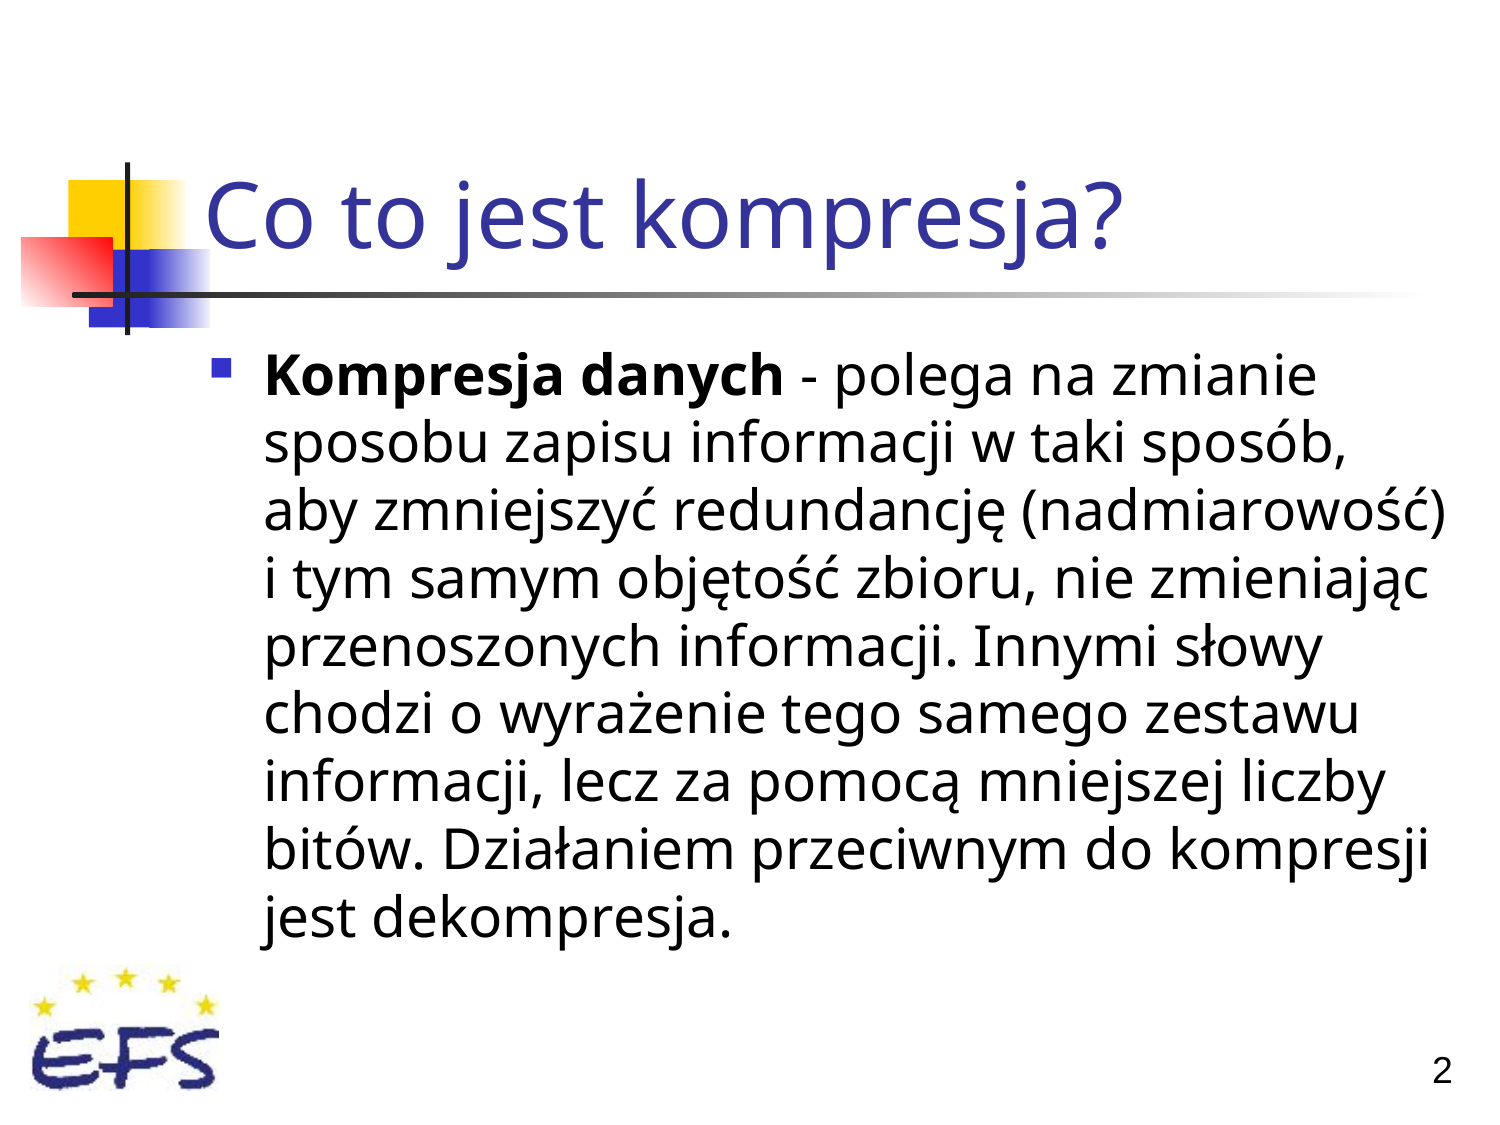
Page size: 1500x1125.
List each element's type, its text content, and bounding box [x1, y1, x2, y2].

picture [29, 964, 219, 1091]
title Co to jest kompresja? [188, 35, 1468, 276]
list Kompresja danych - polega na zmianie sposobu zapisu informacji w taki sposób, aby zmniejszyć redundancję (nadmiarowość) i tym samym objętość zbioru, nie zmieniając przenoszonych informacji. Innymi słowy chodzi o wyrażenie tego samego zestawu informacji, lecz za pomocą mniejszej liczby bitów. Działaniem przeciwnym do kompresji jest dekompresja. [193, 331, 1469, 1007]
